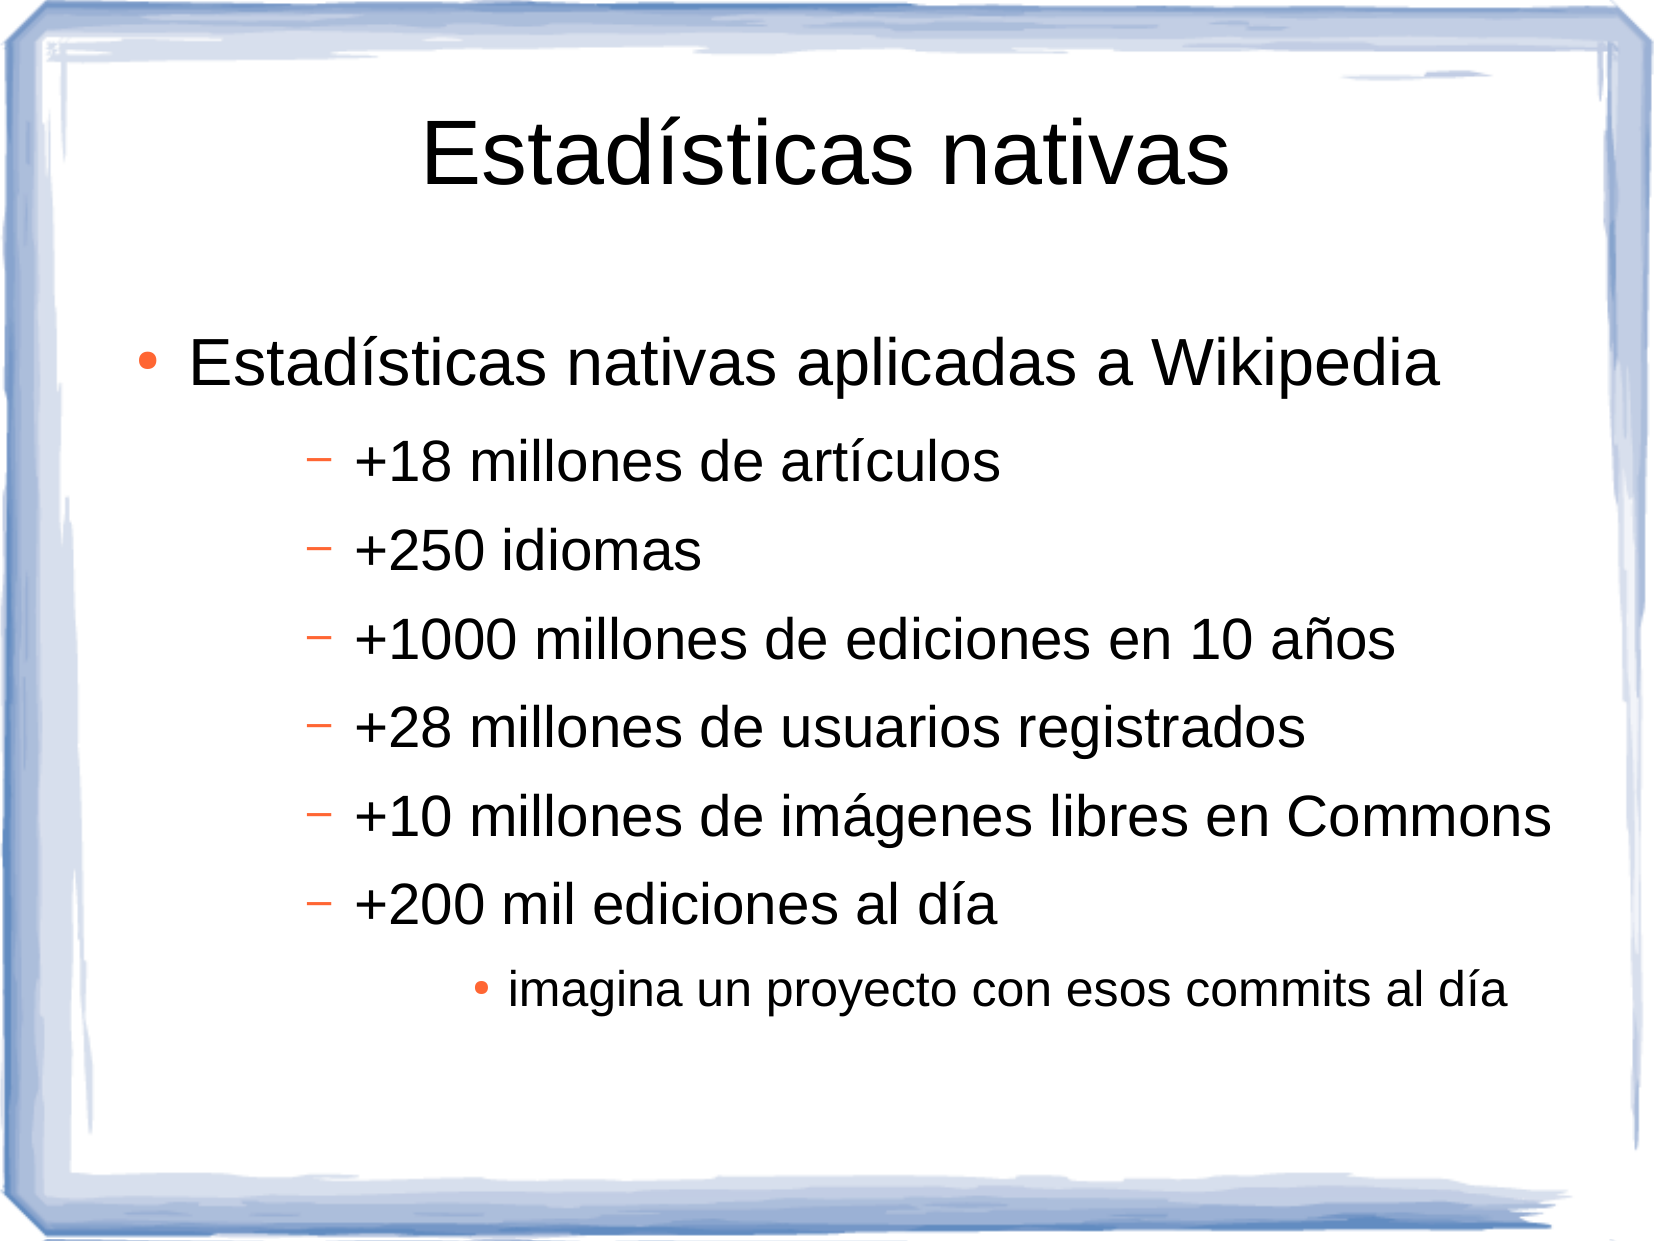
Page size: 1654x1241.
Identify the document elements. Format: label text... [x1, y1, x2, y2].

picture [0, 0, 1654, 1241]
list Estadísticas nativas aplicadas a Wikipedia +18 millones de artículos +250 idiomas +1000 millones de ediciones en 10 años +28 millones de usuarios registrados +10 millones de imágenes libres en Commons +200 mil ediciones al día imagina un proyecto con esos commits al día [118, 324, 1571, 1129]
title Estadísticas nativas [82, 56, 1571, 250]
